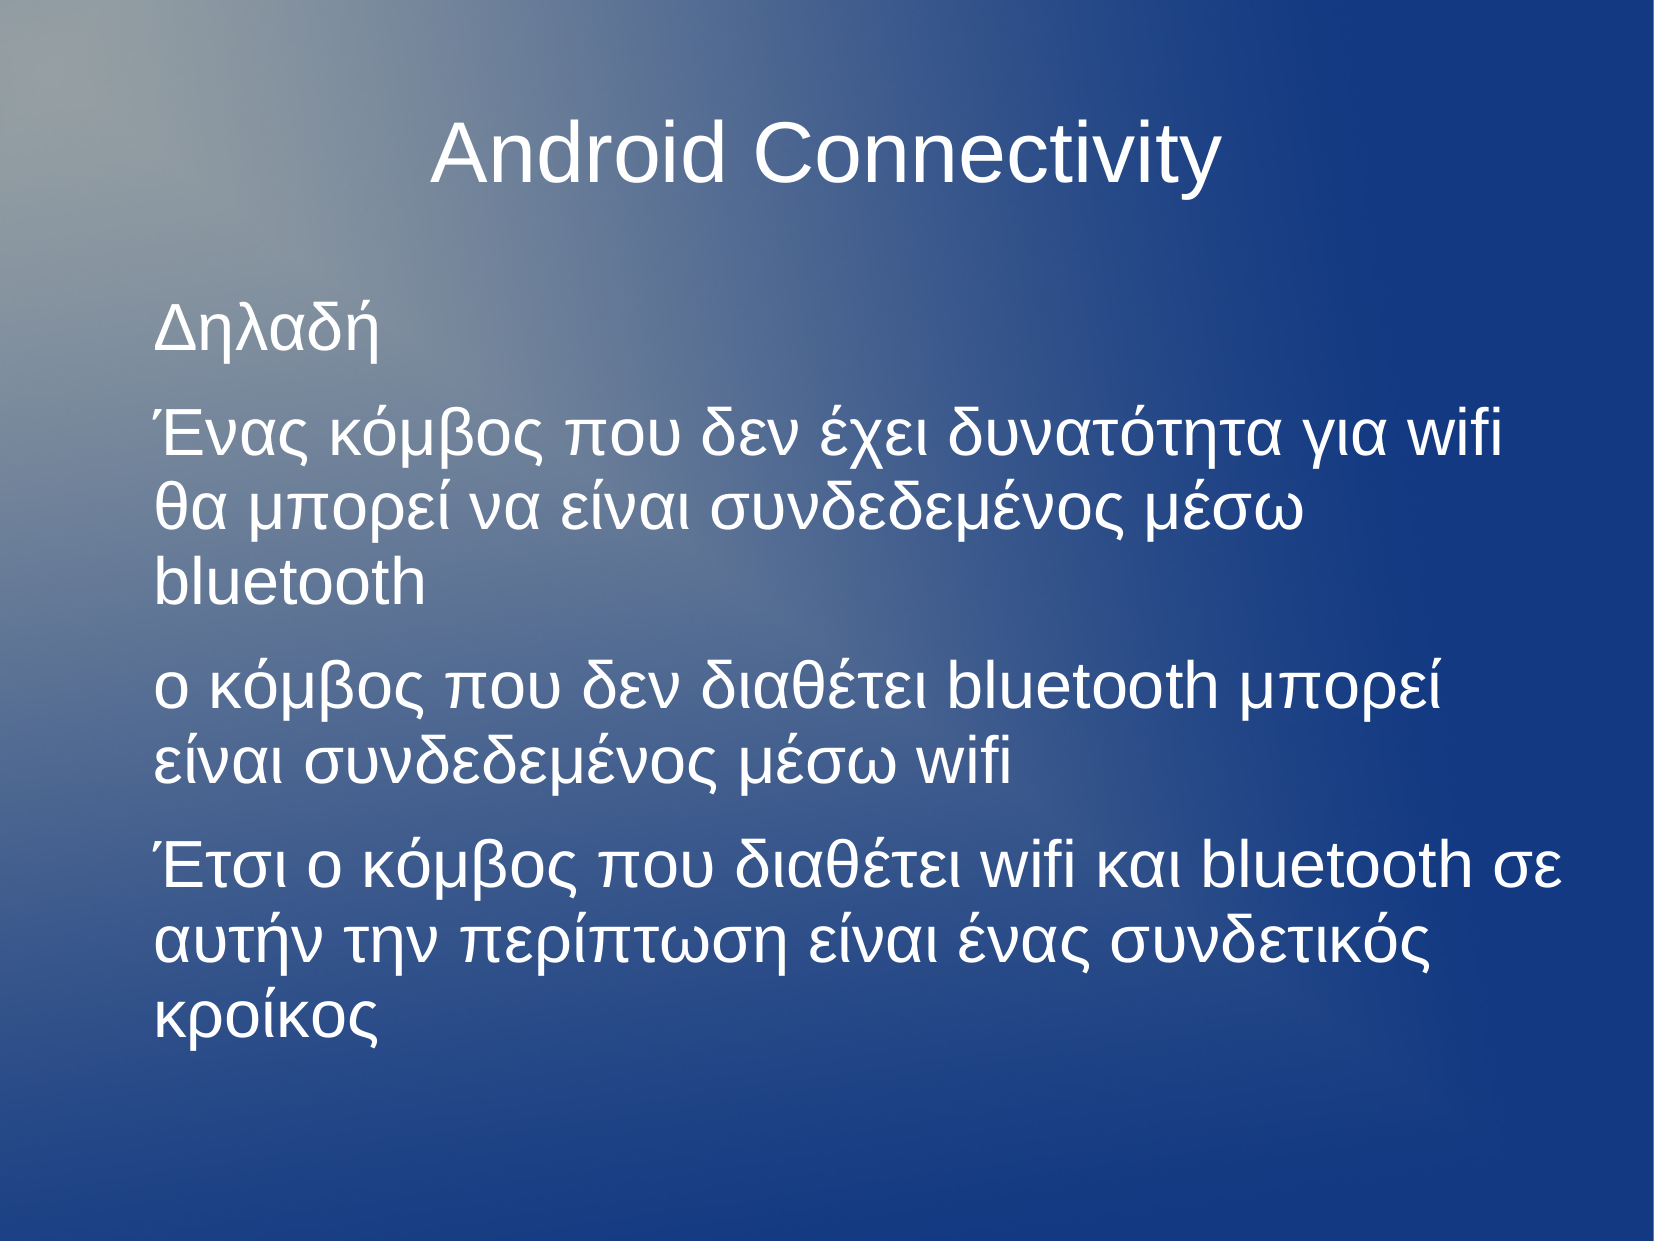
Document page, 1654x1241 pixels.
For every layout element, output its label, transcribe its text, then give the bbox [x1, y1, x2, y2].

title Android Connectivity [82, 49, 1571, 257]
picture [0, 0, 1654, 1241]
list Δηλαδή Ένας κόμβος που δεν έχει δυνατότητα για wifi θα μπορεί να είναι συνδεδεμένος μέσω bluetooth ο κόμβος που δεν διαθέτει bluetooth μπορεί είναι συνδεδεμένος μέσω wifi Έτσι ο κόμβος που διαθέτει wifi και bluetooth σε αυτήν την περίπτωση είναι ένας συνδετικός κροίκος [82, 290, 1571, 1109]
